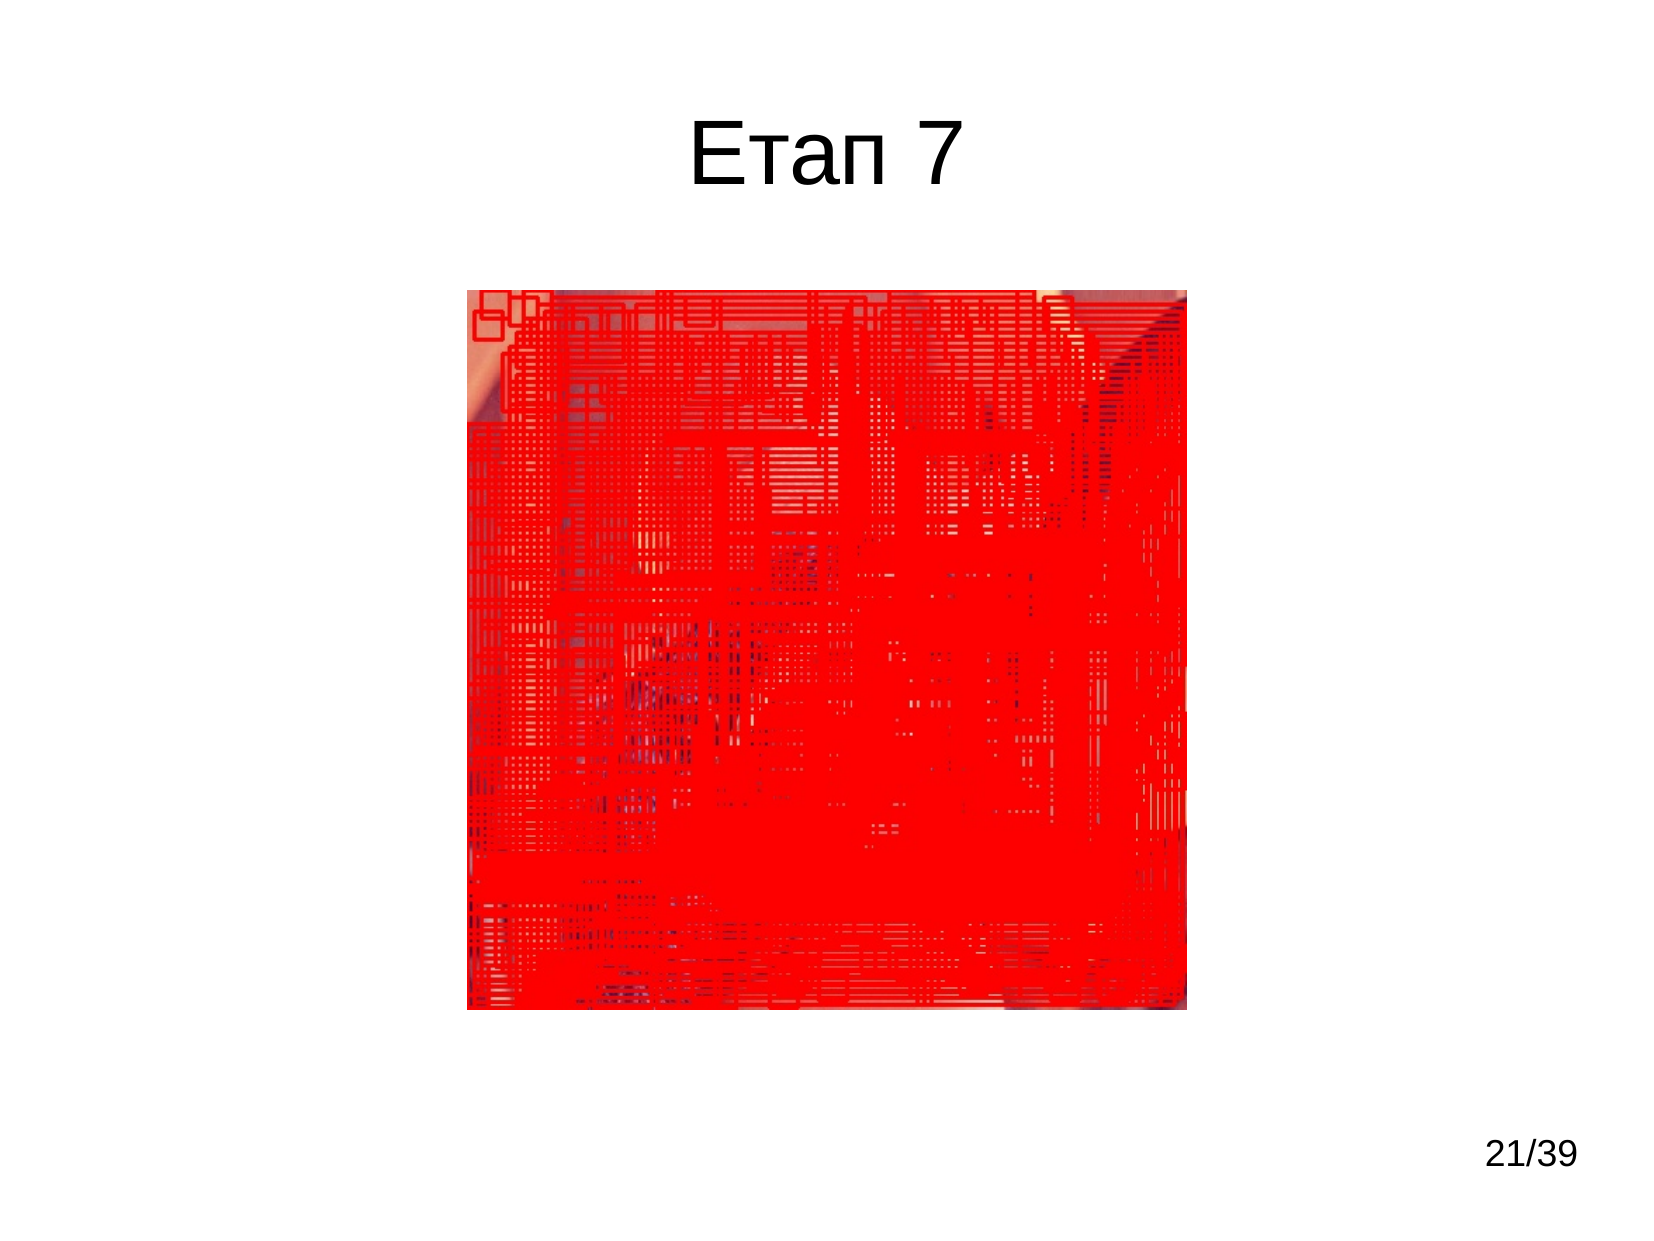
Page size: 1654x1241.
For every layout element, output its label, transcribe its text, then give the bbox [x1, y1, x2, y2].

title Етап 7 [82, 49, 1571, 257]
picture [467, 290, 1187, 1010]
text_box 21/39 [1470, 1125, 1606, 1182]
